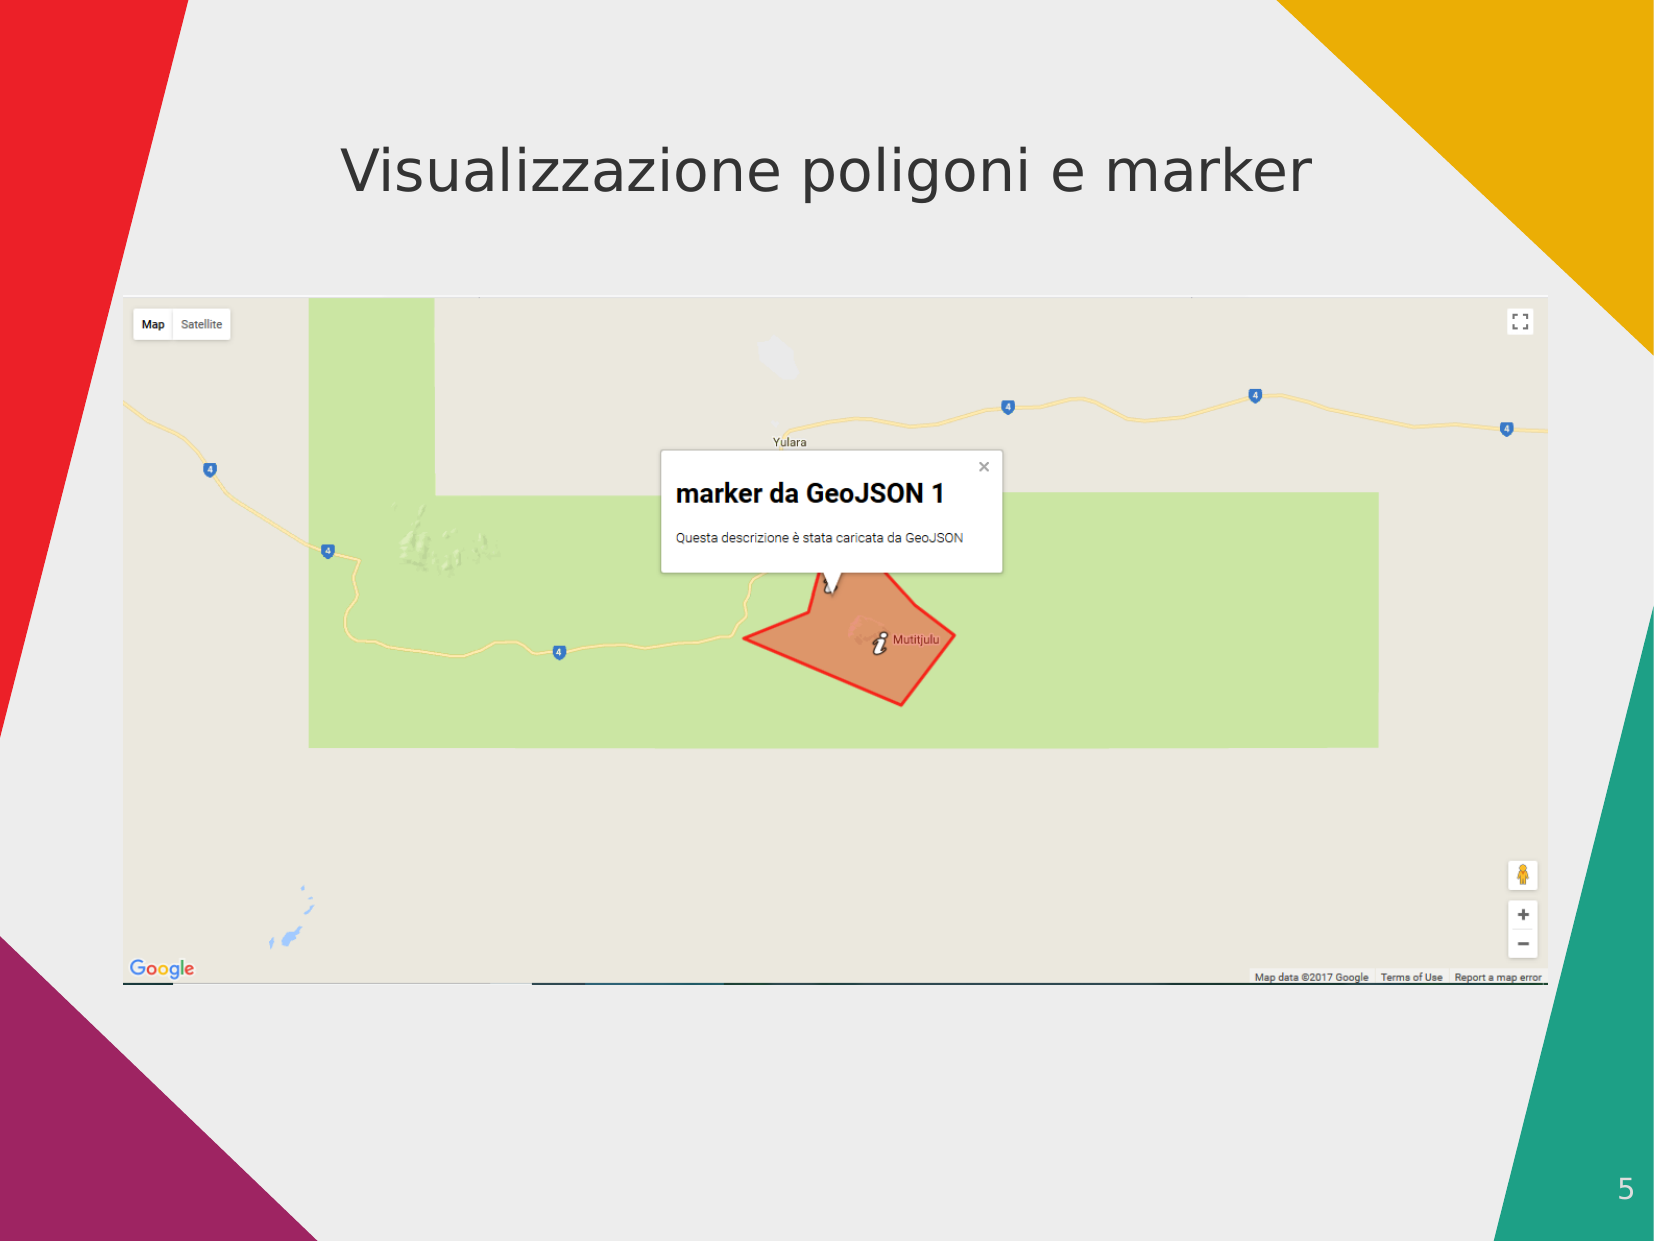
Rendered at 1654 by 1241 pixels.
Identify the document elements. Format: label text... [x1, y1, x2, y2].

picture [123, 295, 1548, 985]
title Visualizzazione poligoni e marker [114, 73, 1539, 271]
